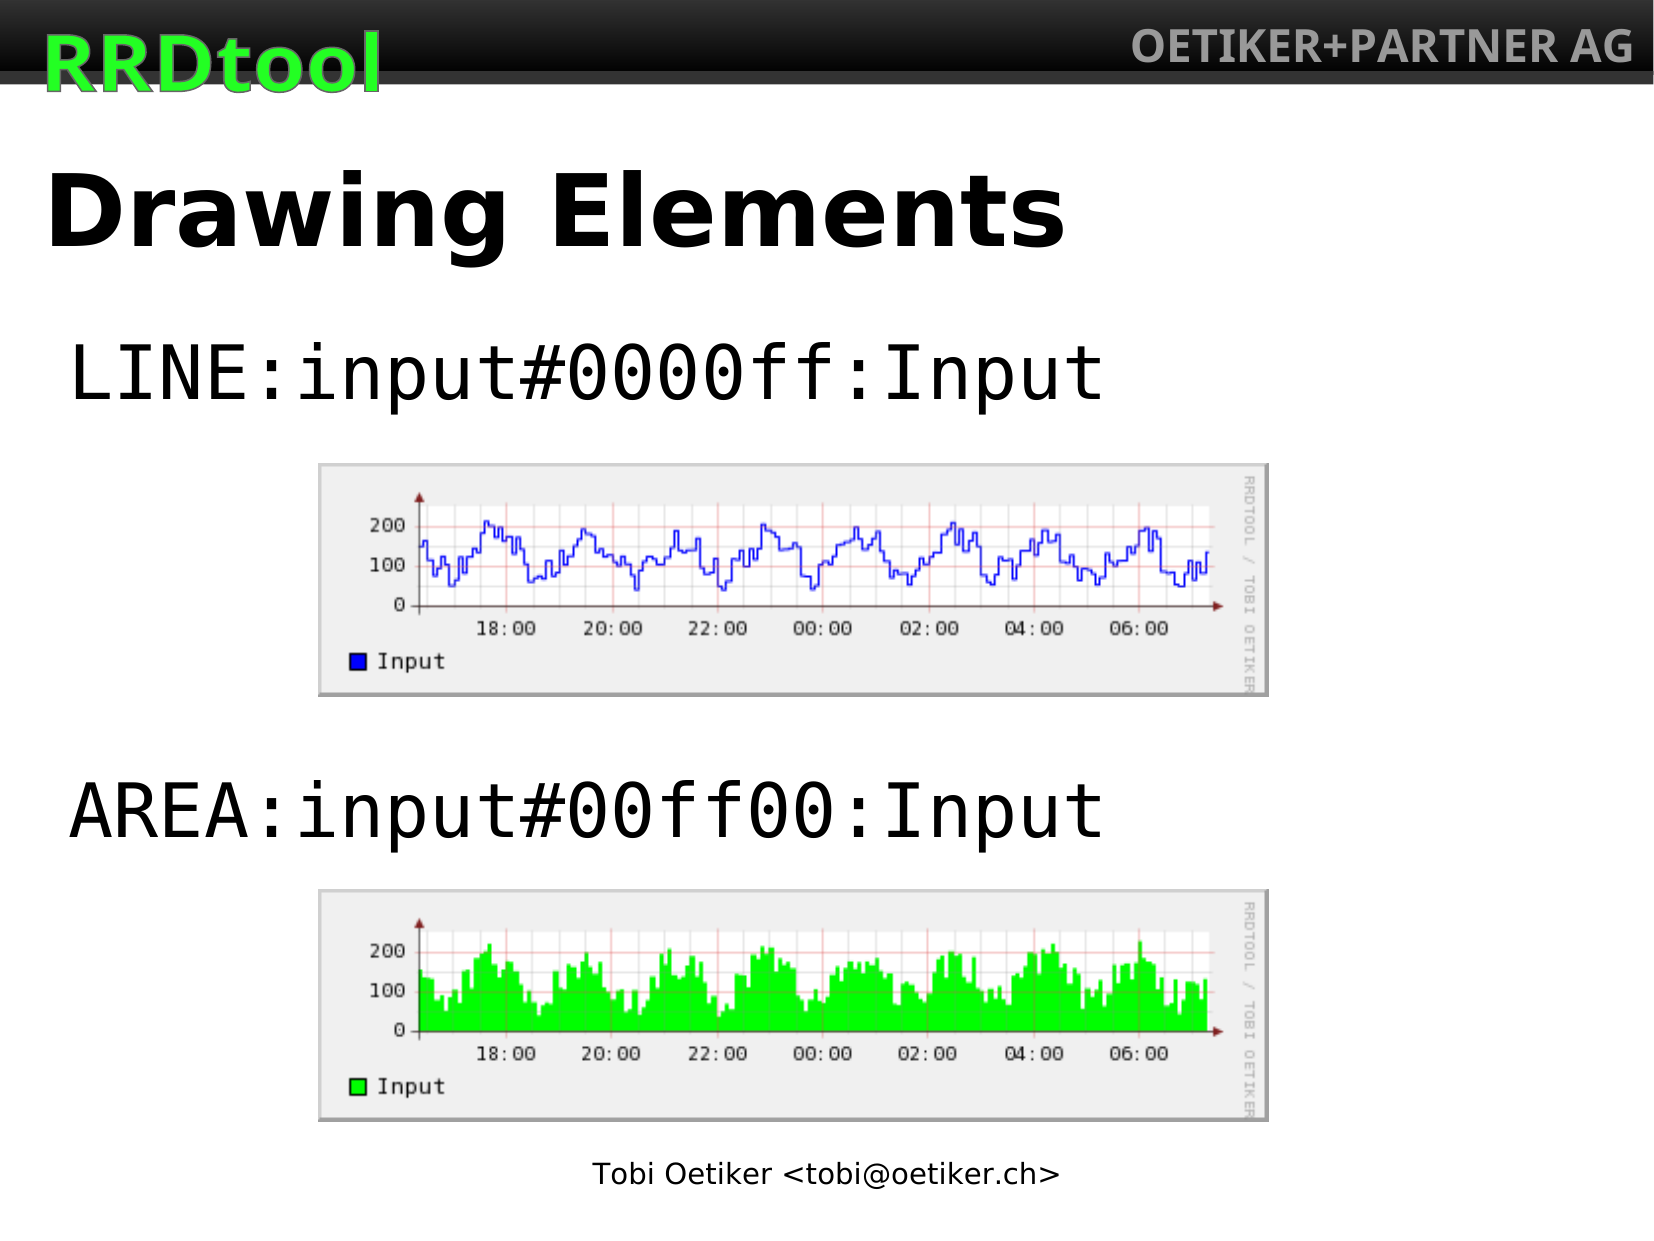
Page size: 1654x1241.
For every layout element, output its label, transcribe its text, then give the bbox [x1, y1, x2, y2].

title Drawing Elements [43, 137, 1582, 287]
picture [318, 463, 1269, 697]
list LINE:input#0000ff:Input AREA:input#00ff00:Input [50, 329, 1571, 1099]
picture [318, 889, 1269, 1123]
